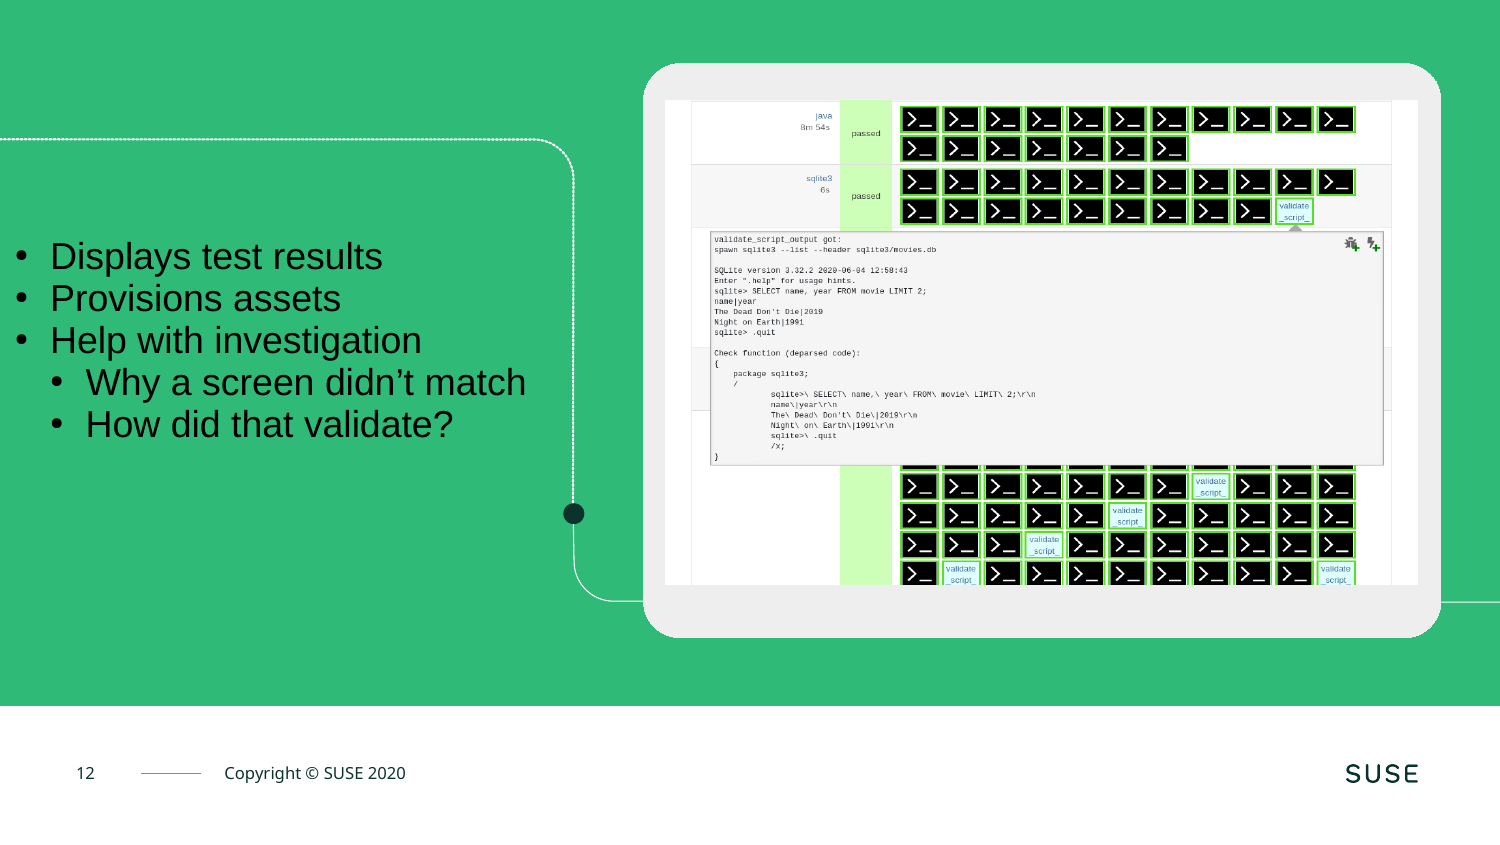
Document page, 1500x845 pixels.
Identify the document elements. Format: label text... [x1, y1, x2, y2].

text_box [643, 63, 1441, 638]
text_box Displays test results Provisions assets Help with investigation Why a screen didn’t match How did that validate? [0, 228, 542, 453]
picture [1346, 764, 1418, 783]
picture [665, 100, 1418, 586]
